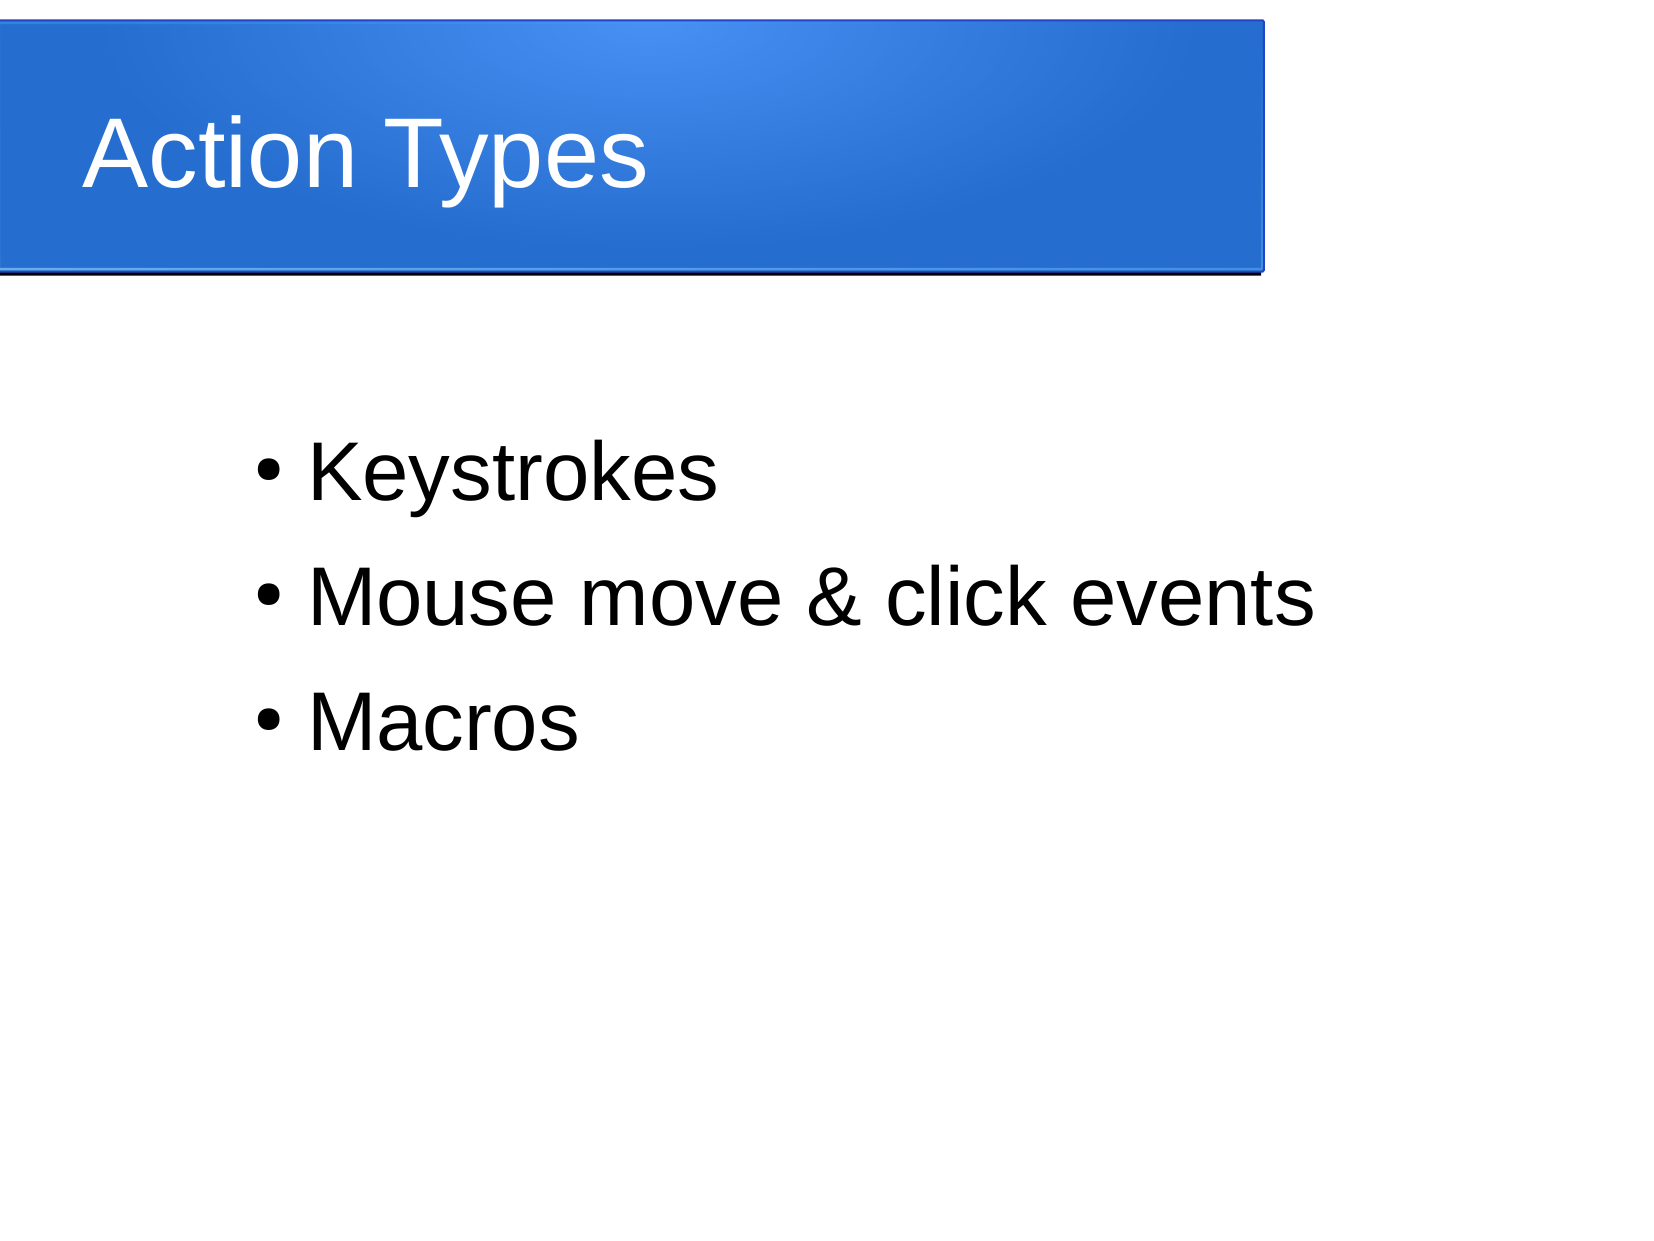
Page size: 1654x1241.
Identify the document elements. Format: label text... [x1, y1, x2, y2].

list Keystrokes Mouse move & click events Macros [236, 425, 1477, 1099]
title Action Types [82, 49, 1250, 257]
